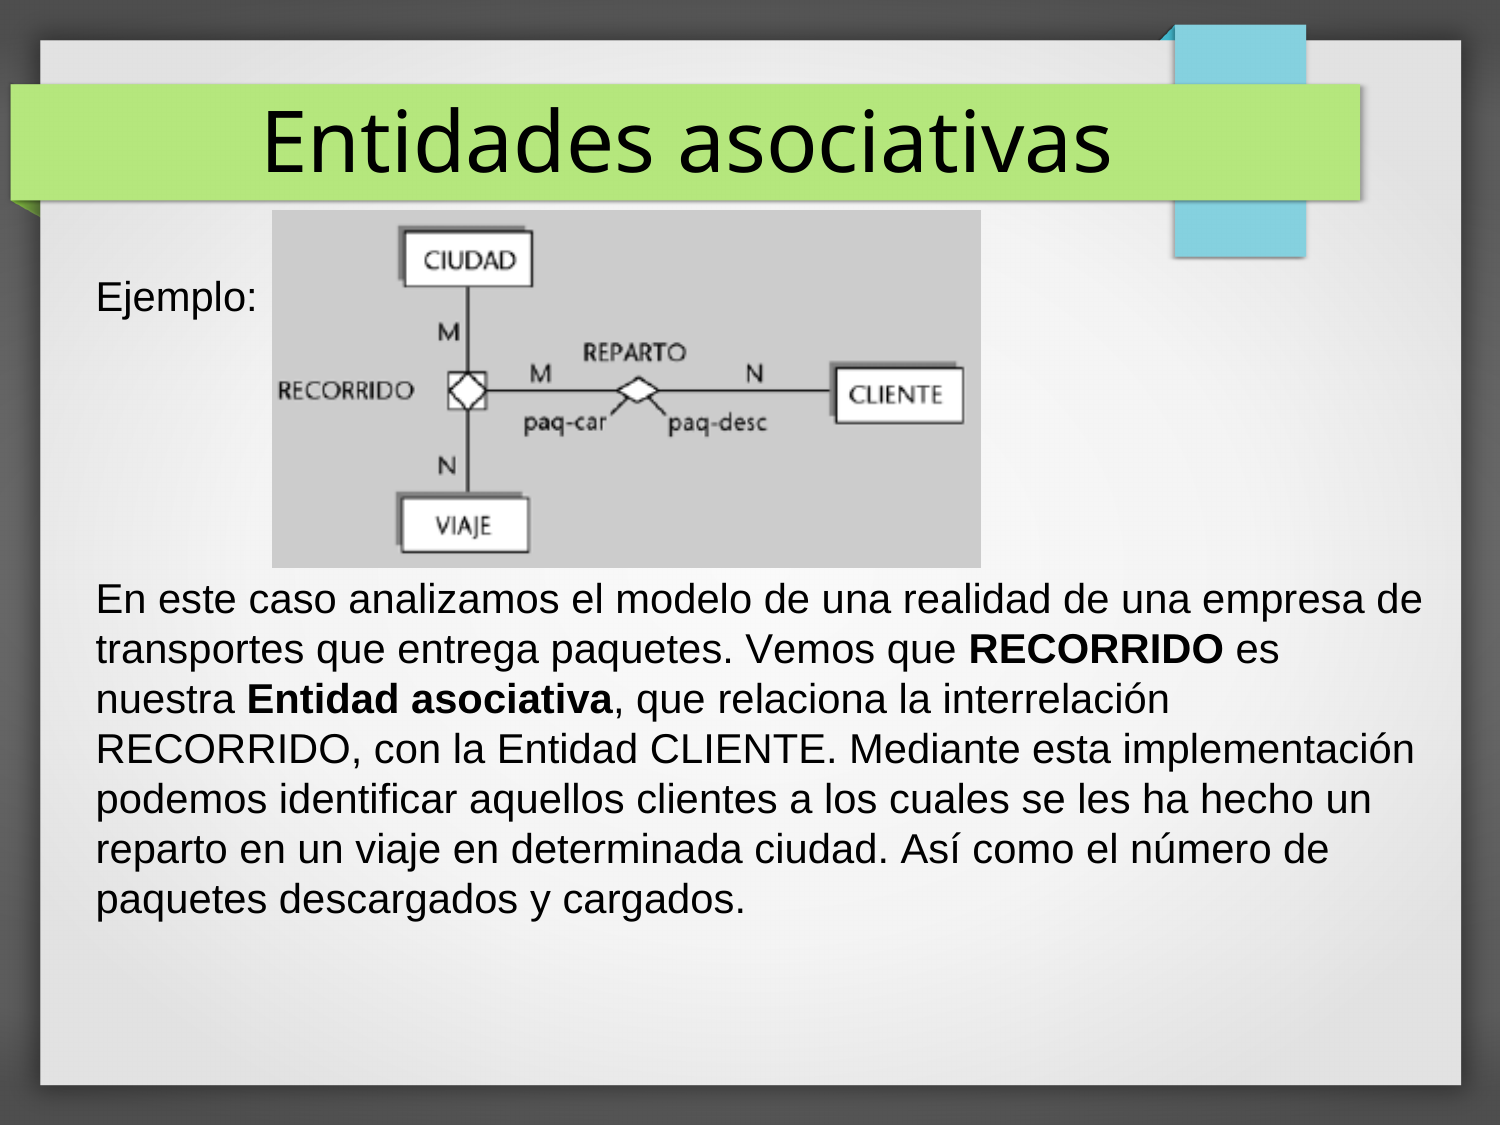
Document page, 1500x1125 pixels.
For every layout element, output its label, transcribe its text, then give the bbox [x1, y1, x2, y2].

text_box Ejemplo: En este caso analizamos el modelo de una realidad de una empresa de transportes que entrega paquetes. Vemos que RECORRIDO es nuestra Entidad asociativa, que relaciona la interrelación RECORRIDO, con la Entidad CLIENTE. Mediante esta implementación podemos identificar aquellos clientes a los cuales se les ha hecho un reparto en un viaje en determinada ciudad. Así como el número de paquetes descargados y cargados. [75, 262, 1442, 1005]
picture [0, 0, 1500, 1125]
text_box Entidades asociativas [74, 28, 1300, 249]
